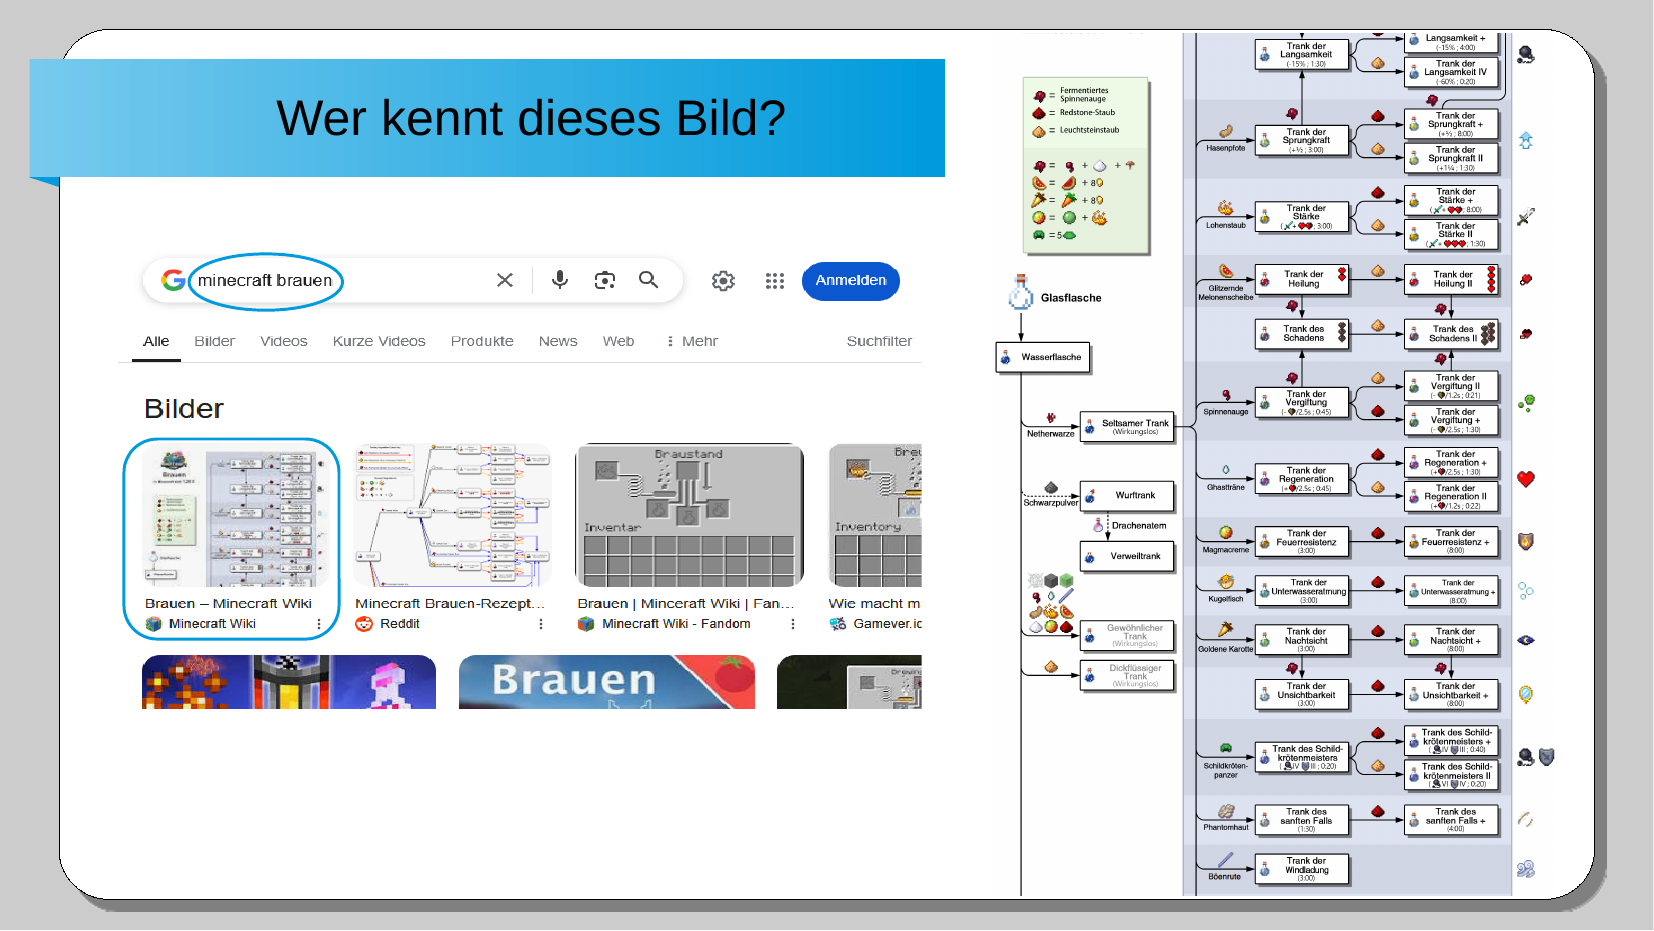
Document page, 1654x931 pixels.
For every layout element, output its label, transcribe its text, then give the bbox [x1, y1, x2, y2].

title Wer kennt dieses Bild? [118, 59, 945, 178]
picture [118, 236, 922, 709]
picture [987, 33, 1557, 896]
